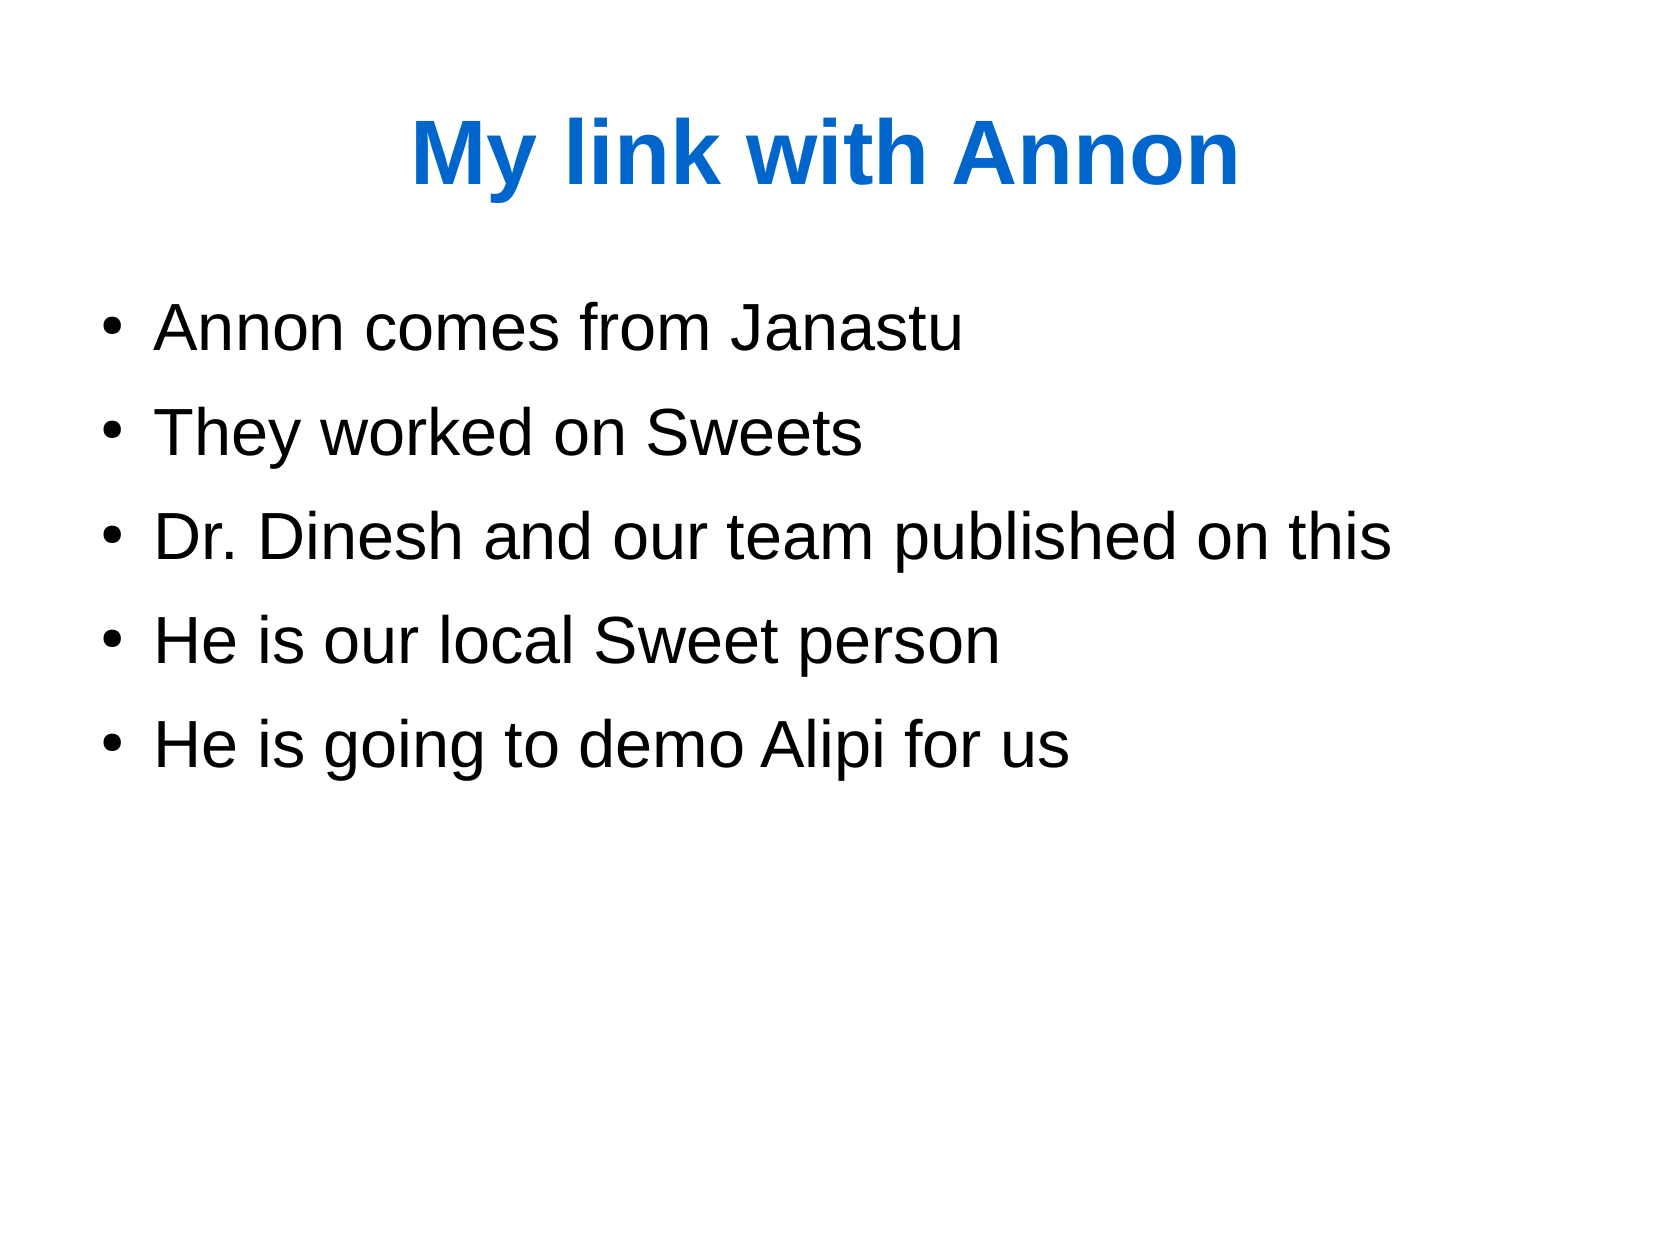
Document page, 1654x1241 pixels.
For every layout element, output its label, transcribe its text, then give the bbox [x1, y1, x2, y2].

list Annon comes from Janastu They worked on Sweets Dr. Dinesh and our team published on this He is our local Sweet person He is going to demo Alipi for us [82, 290, 1571, 1010]
title My link with Annon [82, 49, 1571, 257]
